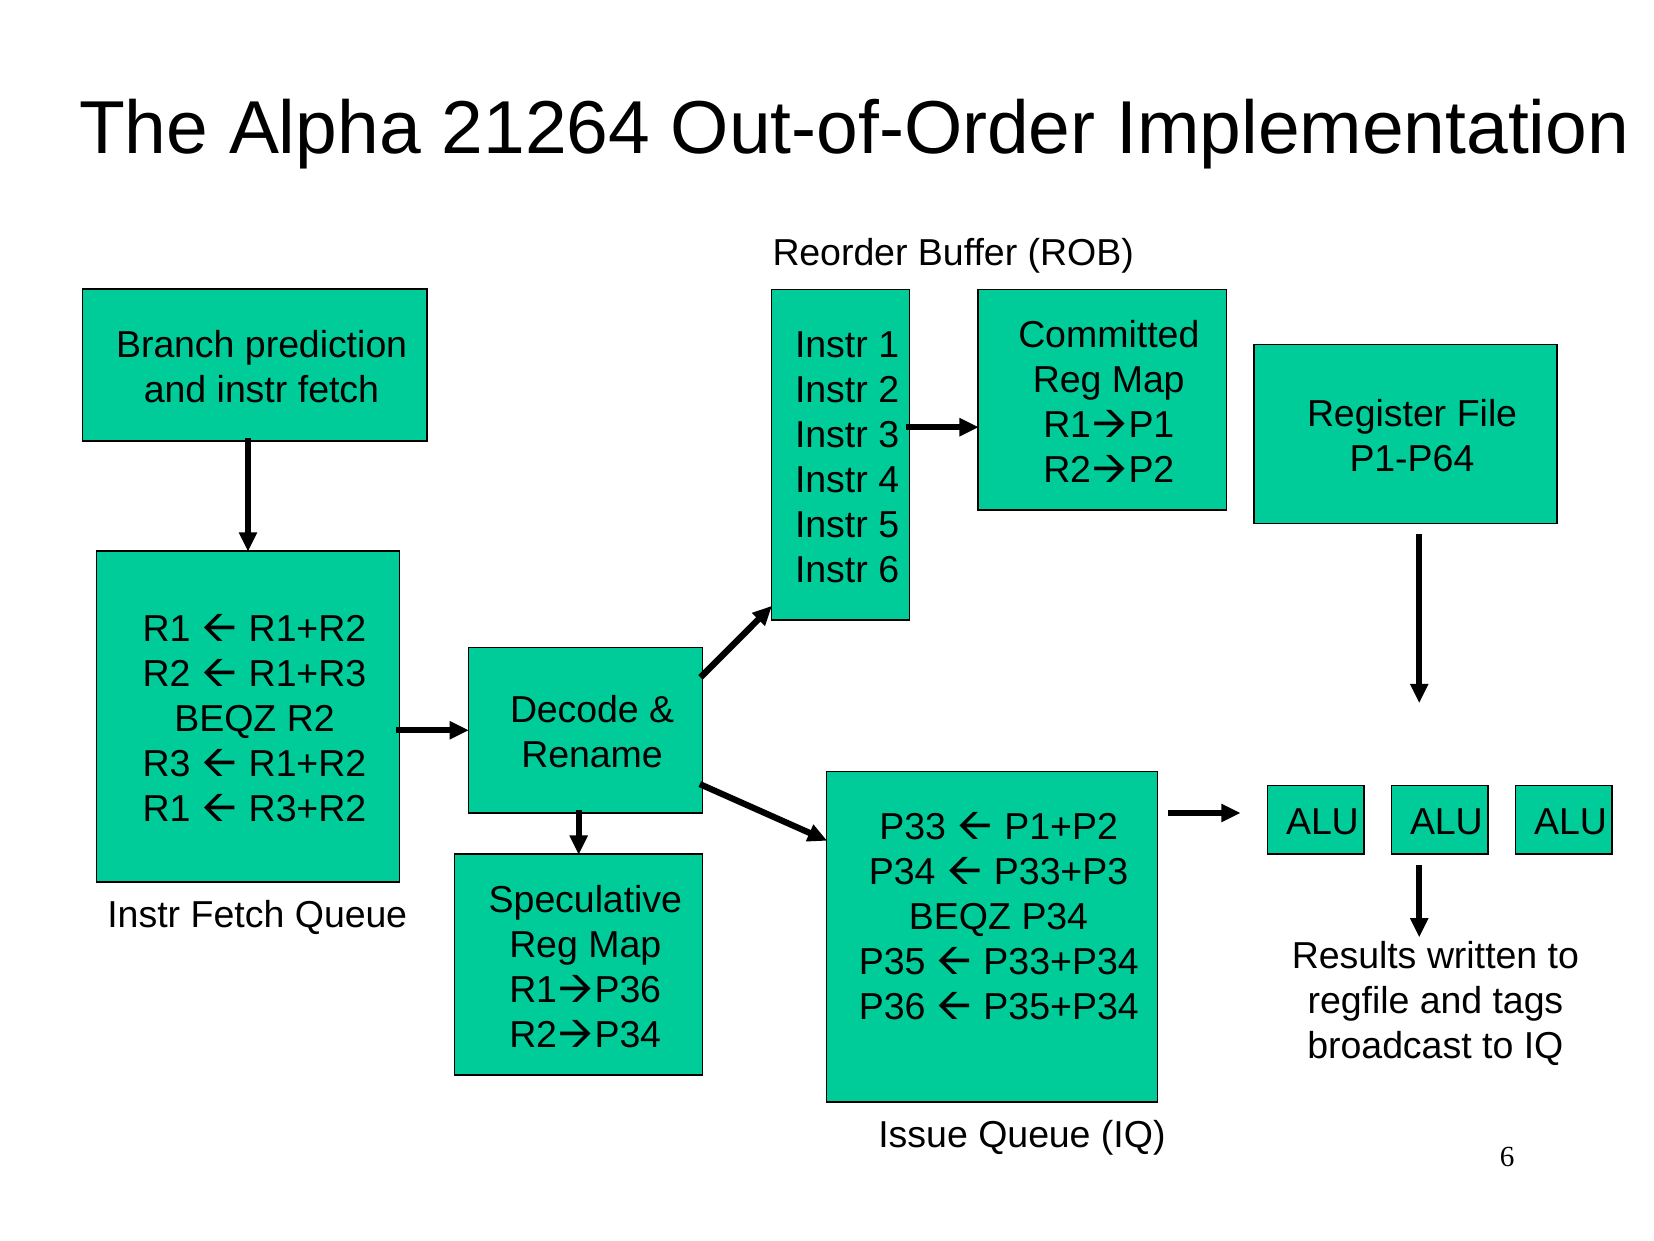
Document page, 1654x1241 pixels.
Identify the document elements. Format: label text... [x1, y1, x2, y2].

text_box Instr Fetch Queue [79, 881, 423, 943]
text_box ALU [1515, 785, 1613, 855]
text_box Results written to regfile and tags broadcast to IQ [1263, 923, 1595, 1074]
text_box ALU [1267, 785, 1365, 855]
text_box Decode & Rename [468, 647, 703, 813]
text_box The Alpha 21264 Out-of-Order Implementation [64, 71, 1646, 177]
text_box Issue Queue (IQ) [850, 1102, 1181, 1163]
text_box ALU [1391, 785, 1489, 855]
text_box Committed Reg Map R1P1 R2P2 [978, 289, 1227, 510]
text_box Reorder Buffer (ROB) [744, 220, 1149, 281]
text_box Branch prediction and instr fetch [82, 289, 428, 441]
text_box Register File P1-P64 [1253, 344, 1557, 524]
text_box P33  P1+P2 P34  P33+P3 BEQZ P34 P35  P33+P34 P36  P35+P34 [826, 771, 1158, 1103]
text_box Speculative Reg Map R1P36 R2P34 [454, 854, 703, 1075]
text_box R1  R1+R2 R2  R1+R3 BEQZ R2 R3  R1+R2 R1  R3+R2 [96, 551, 400, 881]
text_box <number> [1184, 1129, 1530, 1213]
text_box Instr 1 Instr 2 Instr 3 Instr 4 Instr 5 Instr 6 [771, 289, 910, 621]
